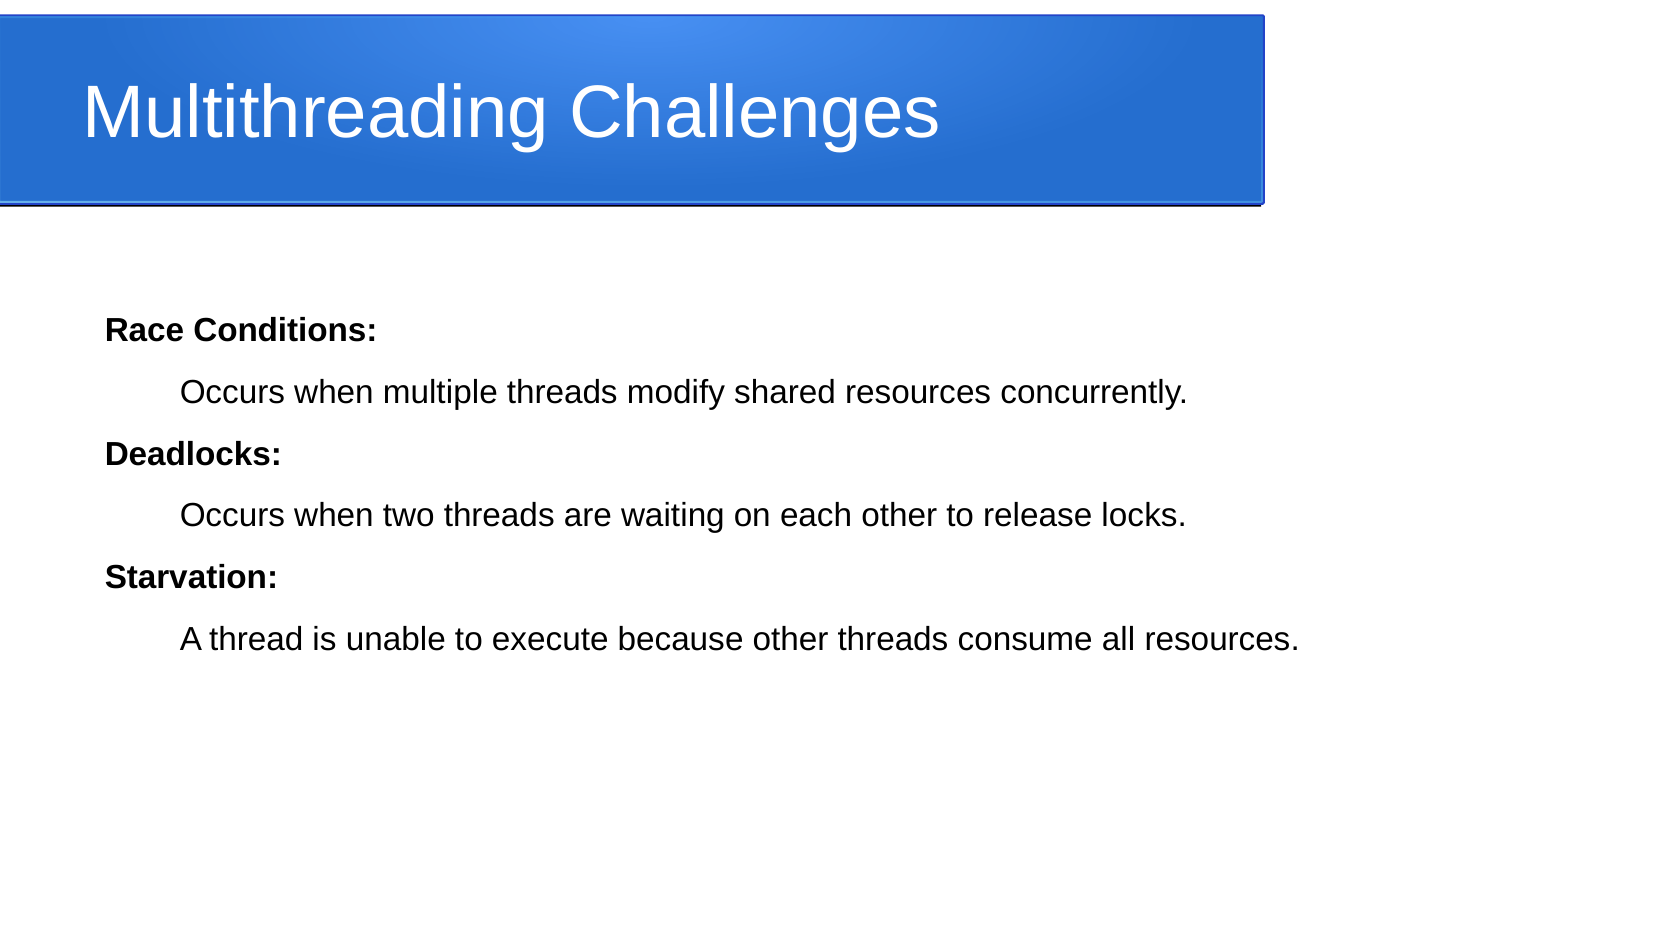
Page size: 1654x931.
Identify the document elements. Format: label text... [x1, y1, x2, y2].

text_box Race Conditions: Occurs when multiple threads modify shared resources concurrently. Deadlocks: Occurs when two threads are waiting on each other to release locks. Starvation: A thread is unable to execute because other threads consume all resources. [90, 303, 1441, 751]
title Multithreading Challenges [82, 35, 1235, 189]
